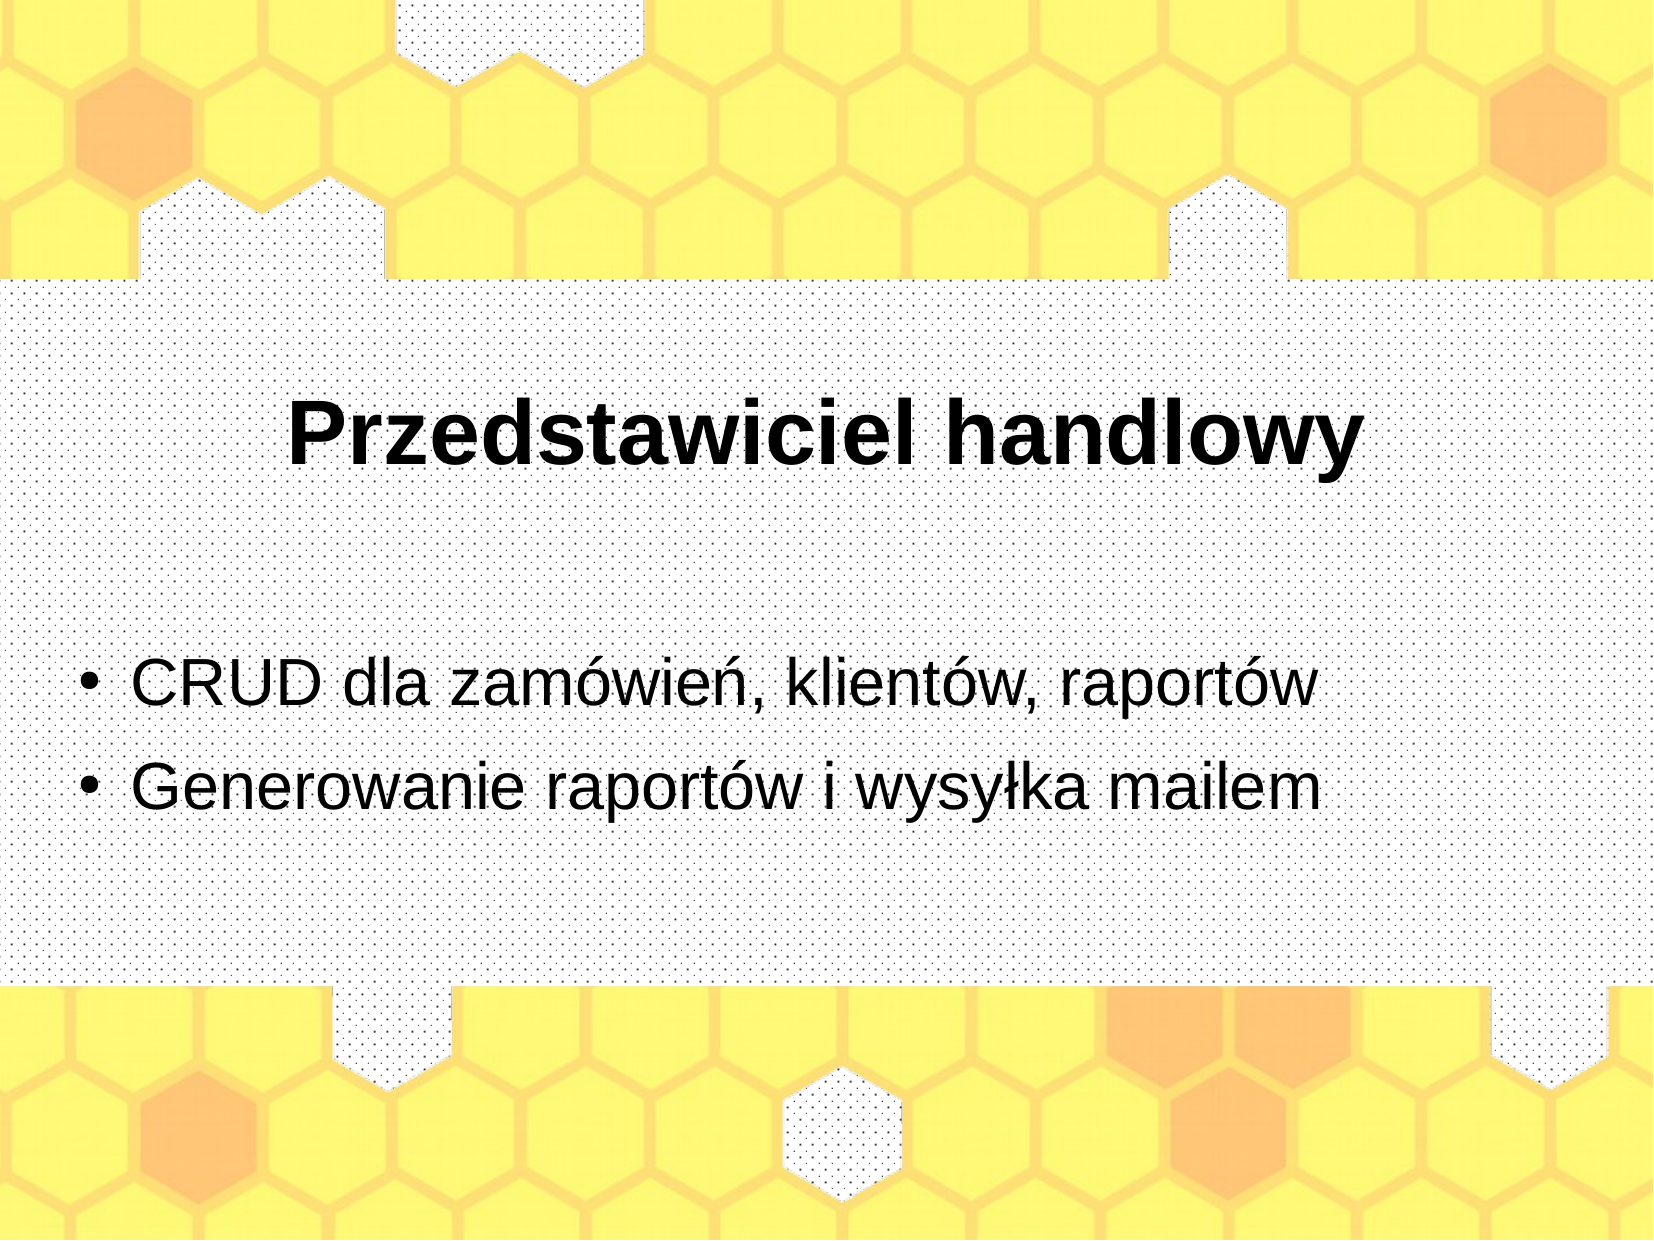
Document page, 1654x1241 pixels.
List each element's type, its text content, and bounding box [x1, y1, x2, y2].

title Przedstawiciel handlowy [82, 300, 1571, 567]
picture [0, 0, 1654, 1241]
list CRUD dla zamówień, klientów, raportów Generowanie raportów i wysyłka mailem [60, 645, 1549, 834]
